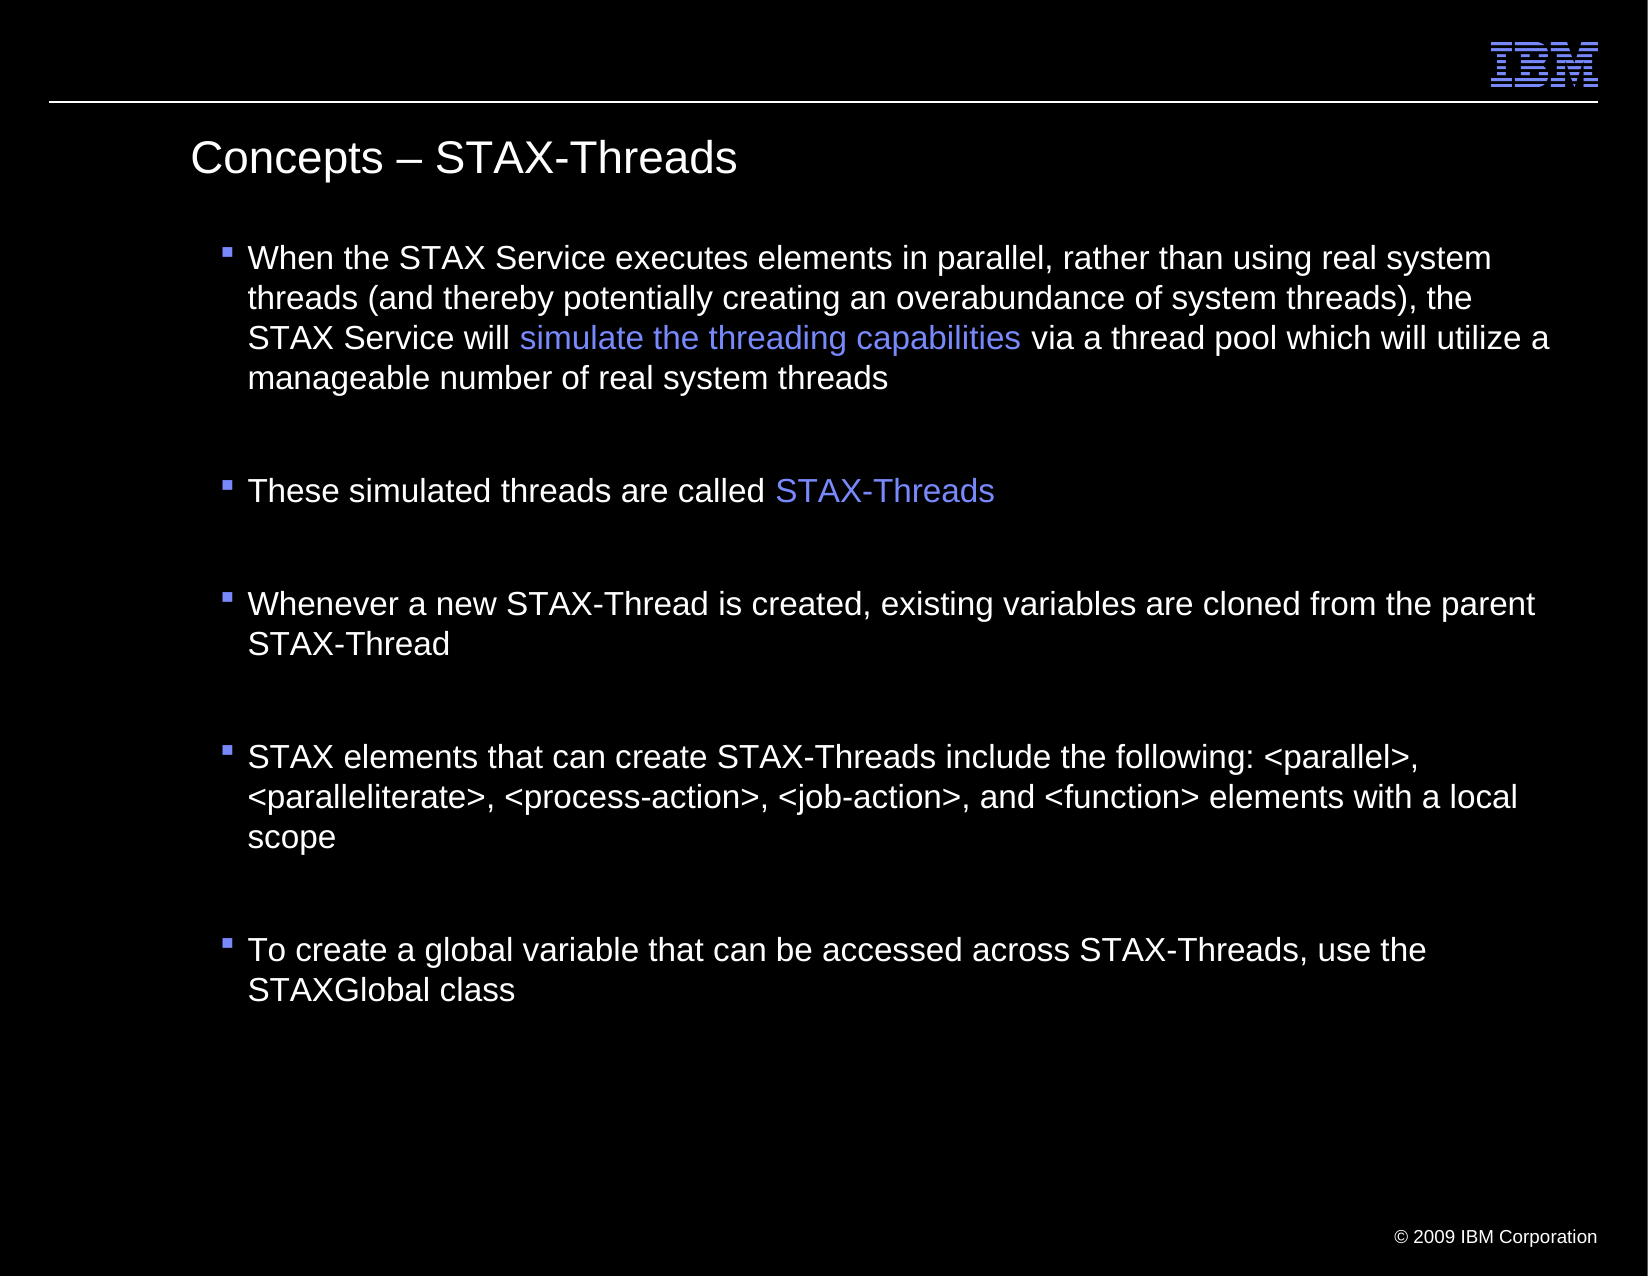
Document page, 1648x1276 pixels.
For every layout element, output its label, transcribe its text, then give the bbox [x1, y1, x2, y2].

title Concepts – STAX-Threads [173, 125, 1648, 219]
text_box When the STAX Service executes elements in parallel, rather than using real system threads (and thereby potentially creating an overabundance of system threads), the STAX Service will simulate the threading capabilities via a thread pool which will utilize a manageable number of real system threads These simulated threads are called STAX-Threads Whenever a new STAX-Thread is created, existing variables are cloned from the parent STAX-Thread STAX elements that can create STAX-Threads include the following: <parallel>, <paralleliterate>, <process-action>, <job-action>, and <function> elements with a local scope To create a global variable that can be accessed across STAX-Threads, use the STAXGlobal class [219, 236, 1570, 1122]
picture [1491, 42, 1598, 87]
